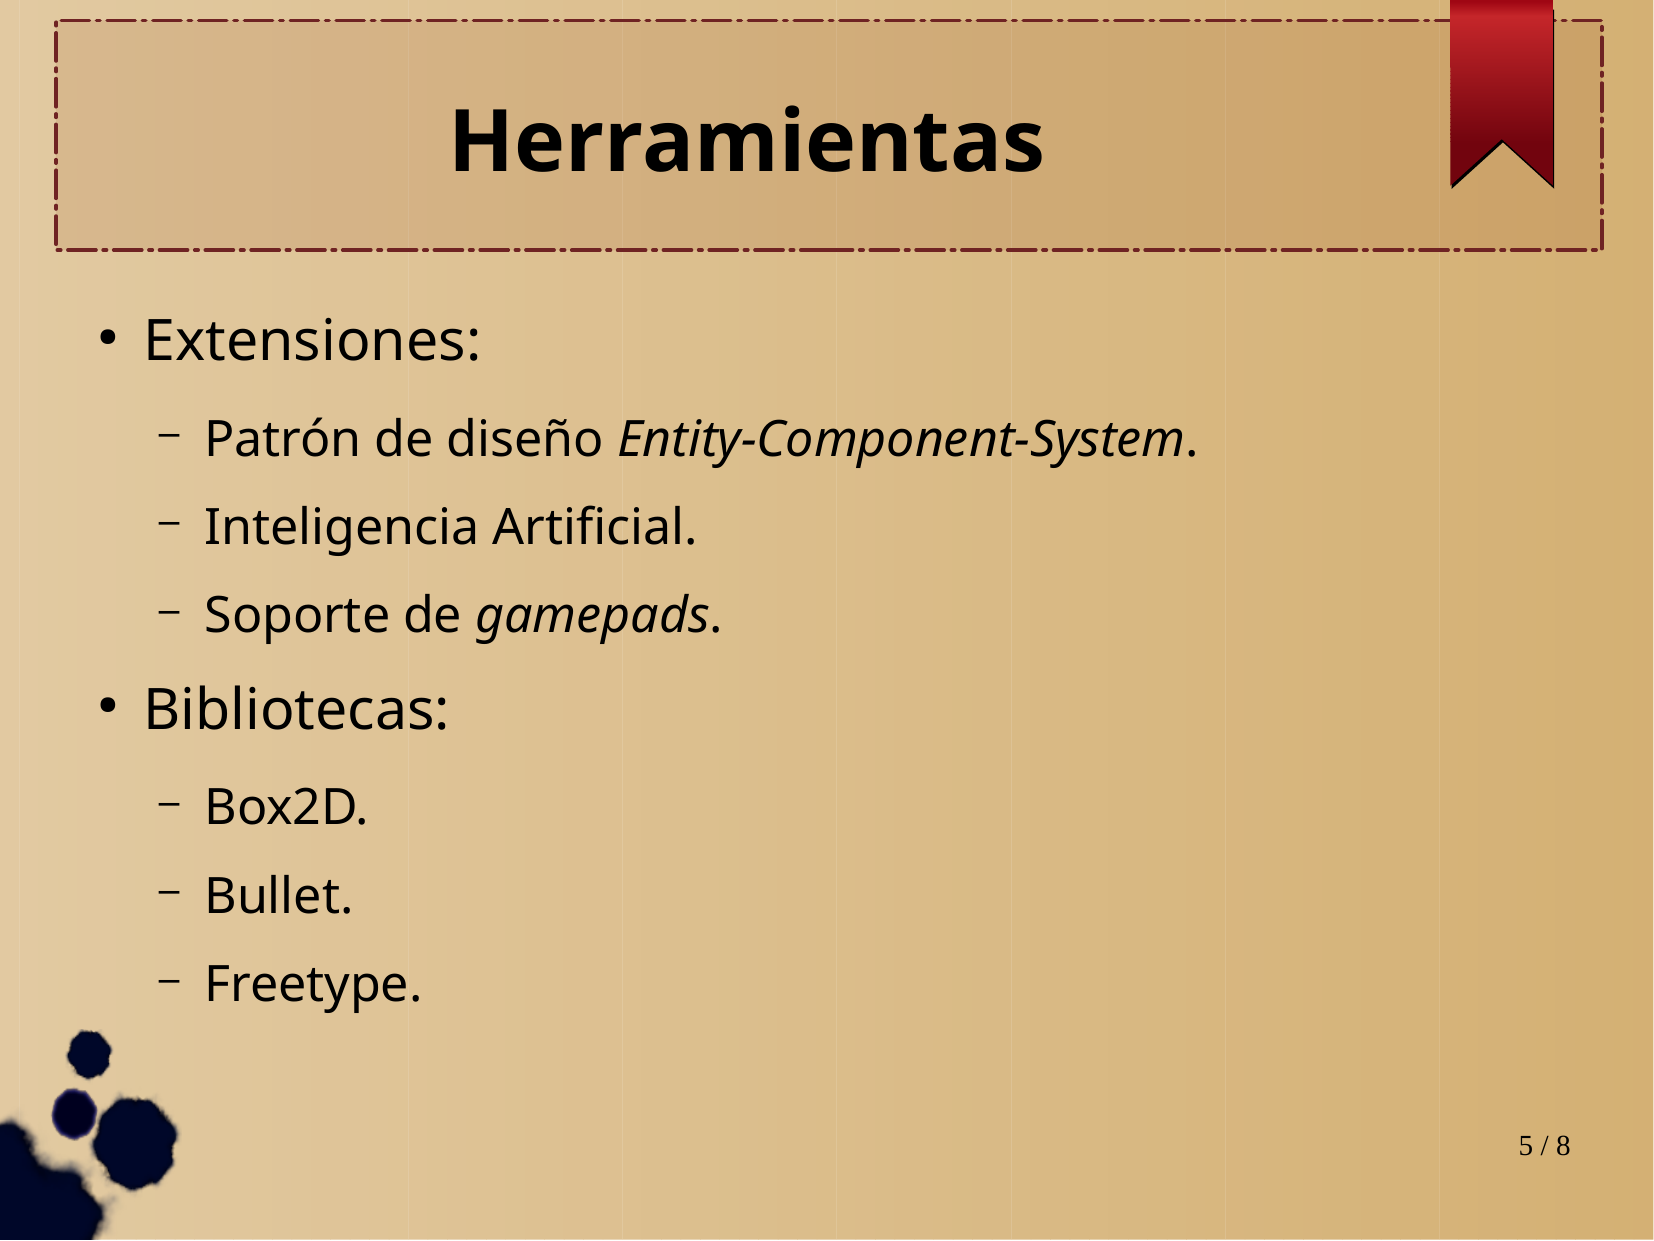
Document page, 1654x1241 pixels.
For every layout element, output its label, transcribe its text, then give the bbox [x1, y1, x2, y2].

title Herramientas [82, 47, 1412, 229]
list Extensiones: Patrón de diseño Entity-Component-System. Inteligencia Artificial. Soporte de gamepads. Bibliotecas: Box2D. Bullet. Freetype. [82, 299, 1571, 1019]
